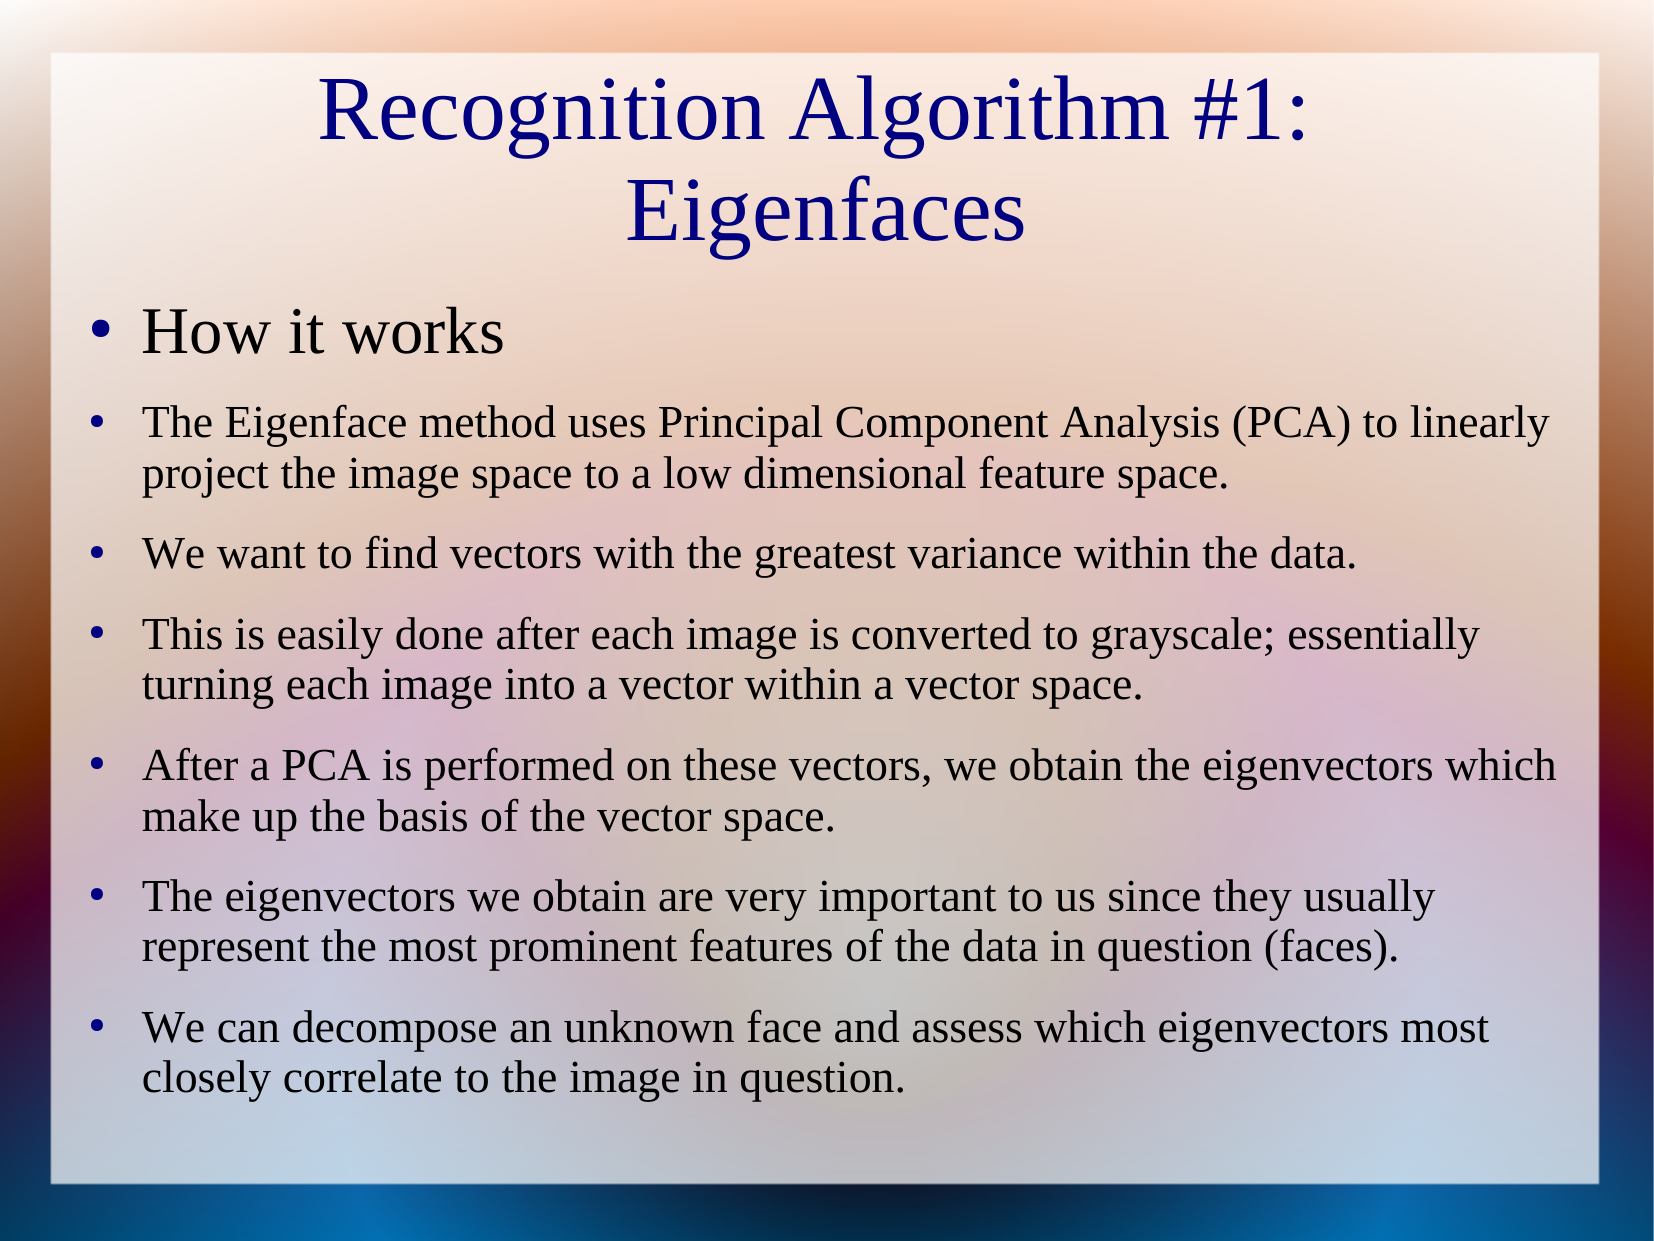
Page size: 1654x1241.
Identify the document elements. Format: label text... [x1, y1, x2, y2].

title Recognition Algorithm #1: Eigenfaces [82, 55, 1571, 263]
list How it works The Eigenface method uses Principal Component Analysis (PCA) to linearly project the image space to a low dimensional feature space. We want to find vectors with the greatest variance within the data. This is easily done after each image is converted to grayscale; essentially turning each image into a vector within a vector space. After a PCA is performed on these vectors, we obtain the eigenvectors which make up the basis of the vector space. The eigenvectors we obtain are very important to us since they usually represent the most prominent features of the data in question (faces). We can decompose an unknown face and assess which eigenvectors most closely correlate to the image in question. [71, 293, 1595, 1182]
picture [0, 0, 1654, 1241]
